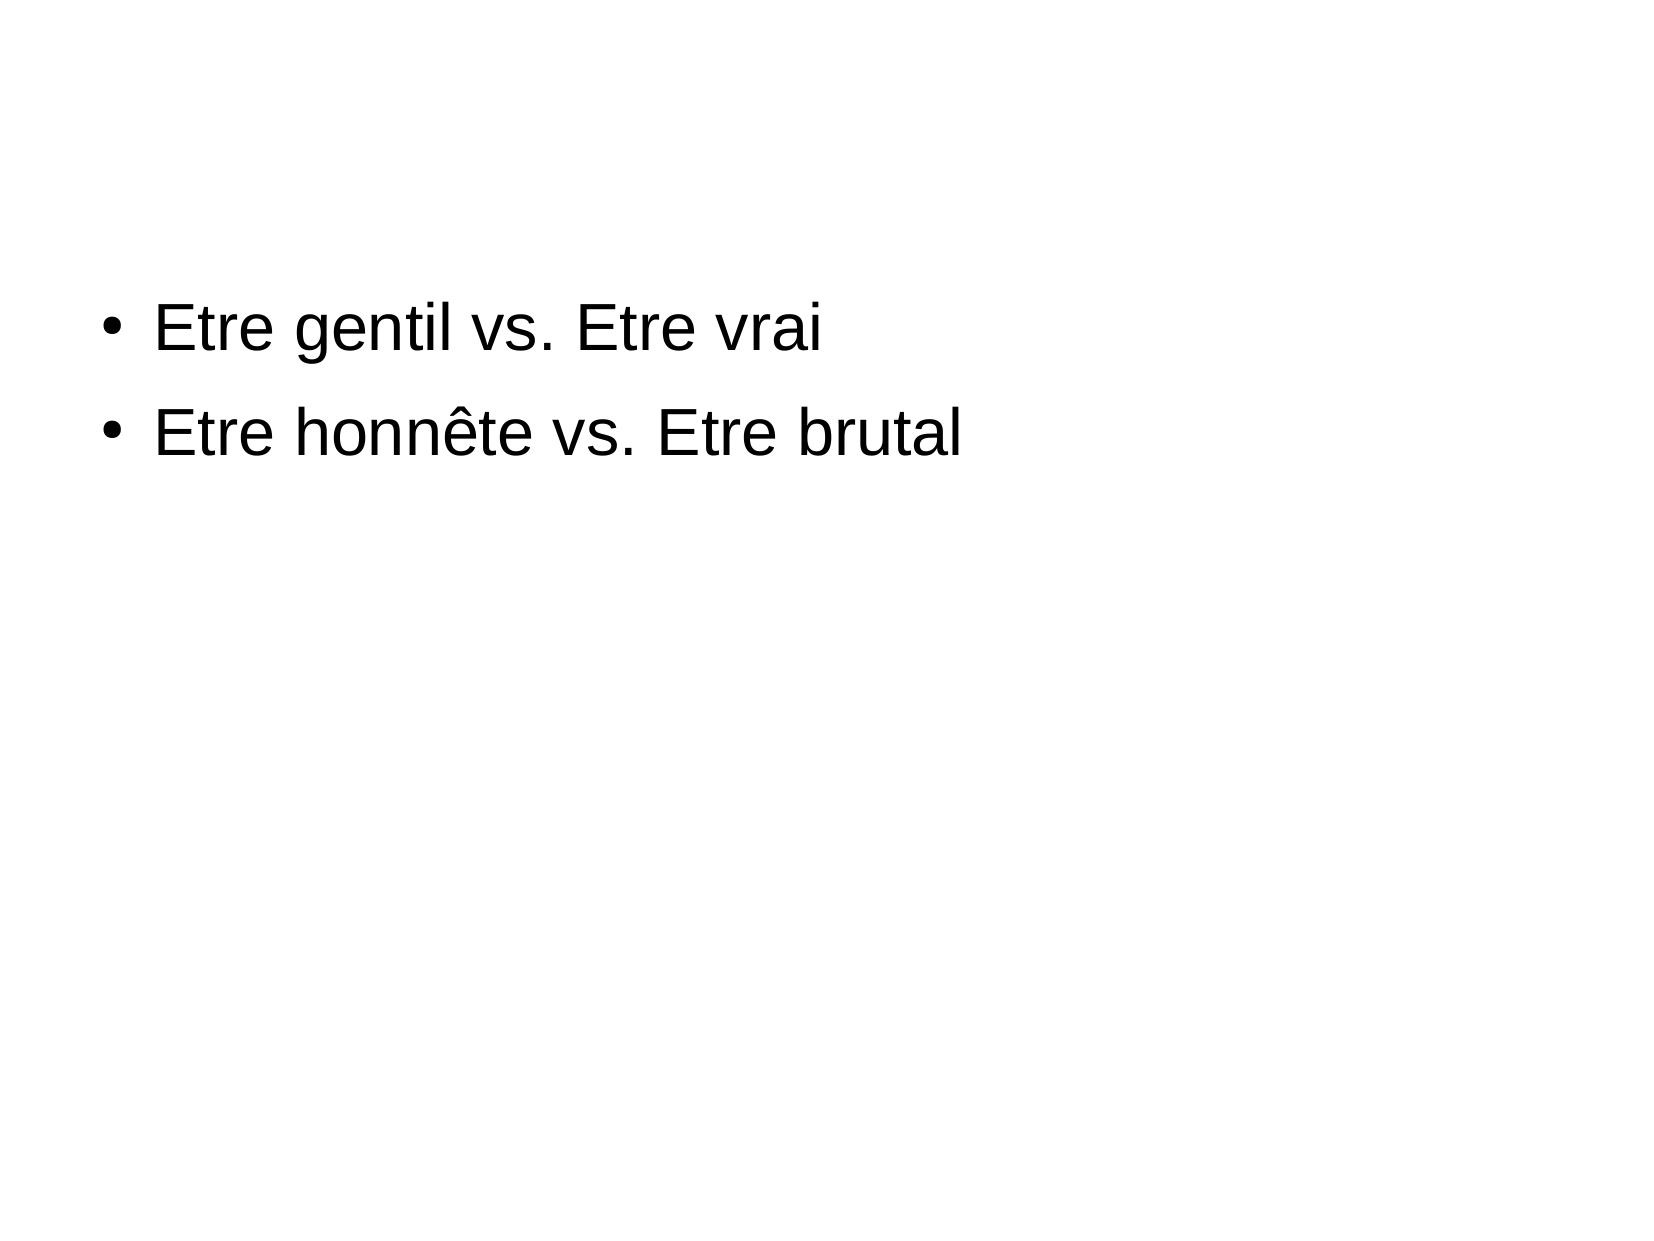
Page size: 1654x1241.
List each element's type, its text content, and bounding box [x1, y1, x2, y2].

list Etre gentil vs. Etre vrai Etre honnête vs. Etre brutal [82, 290, 1571, 1010]
